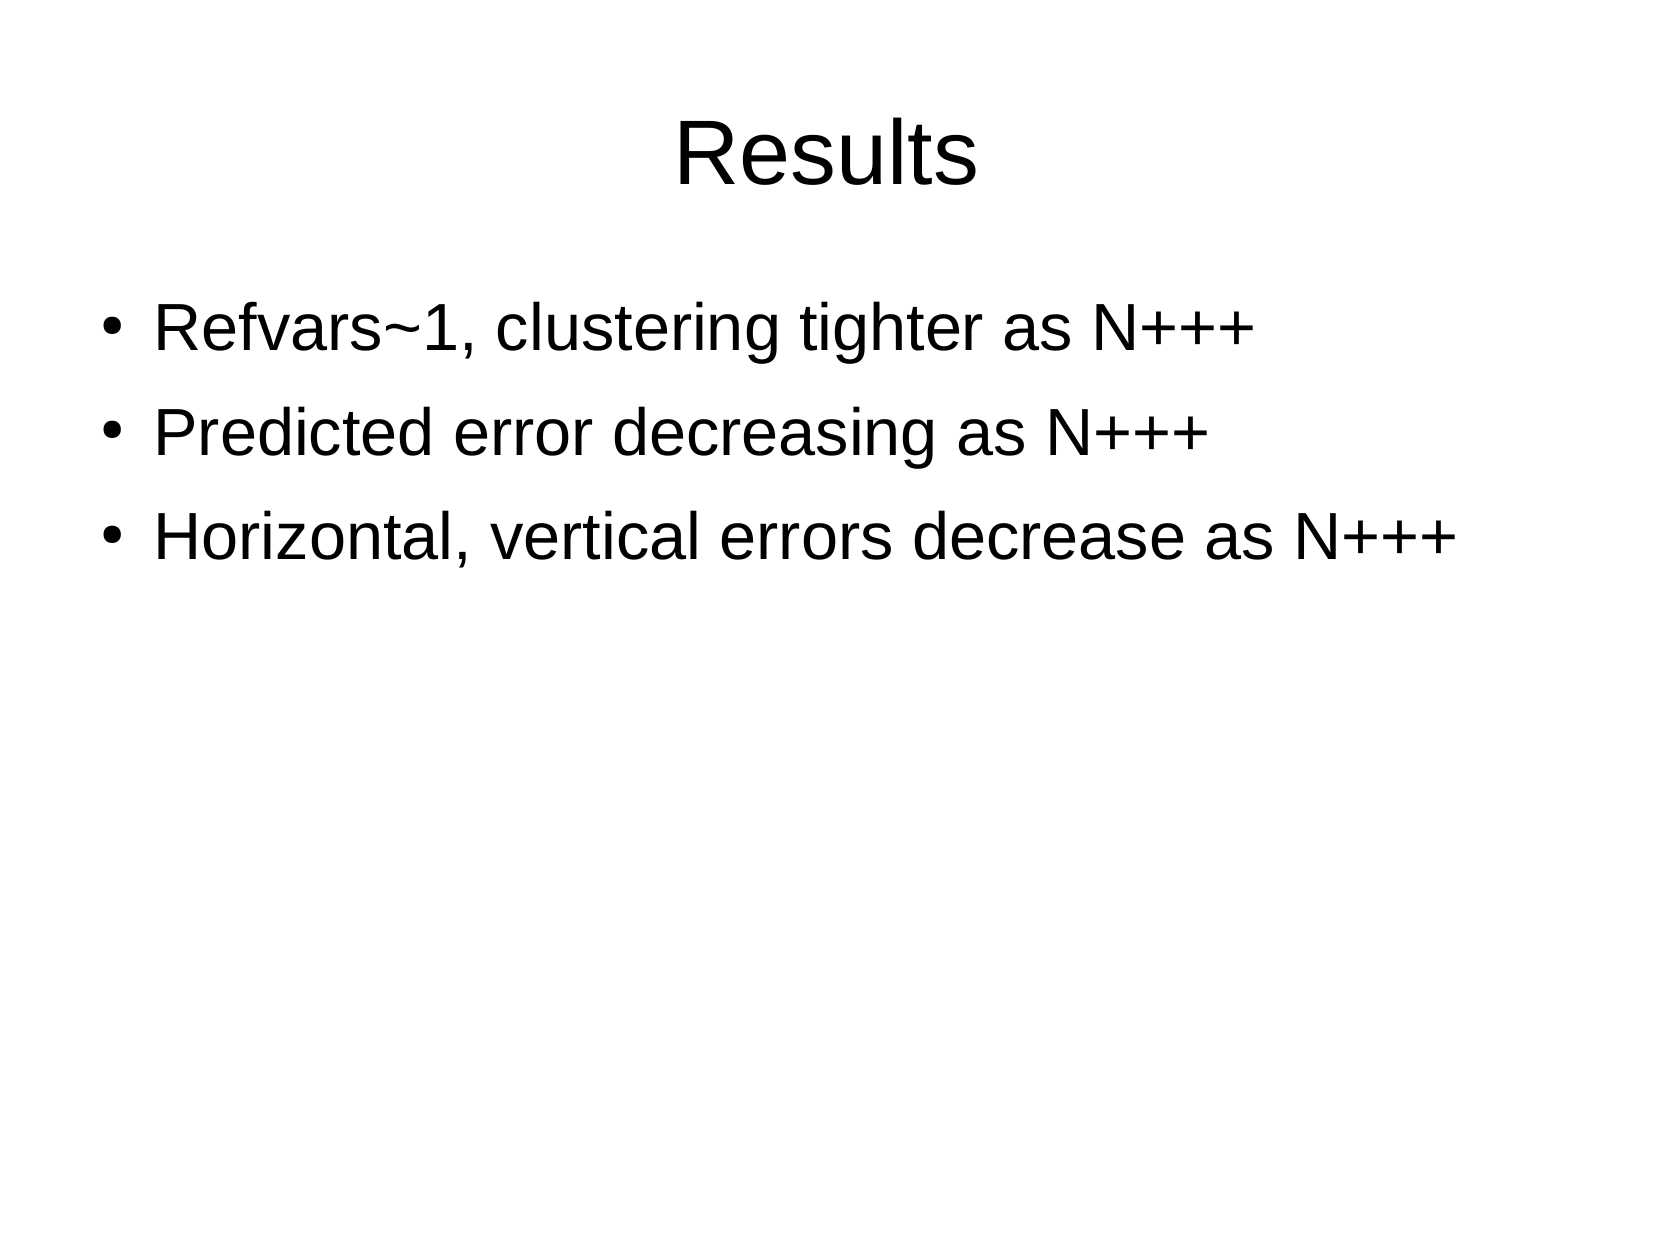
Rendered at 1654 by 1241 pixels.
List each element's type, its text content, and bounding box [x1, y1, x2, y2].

title Results [82, 49, 1571, 257]
list Refvars~1, clustering tighter as N+++ Predicted error decreasing as N+++ Horizontal, vertical errors decrease as N+++ [82, 290, 1571, 1010]
